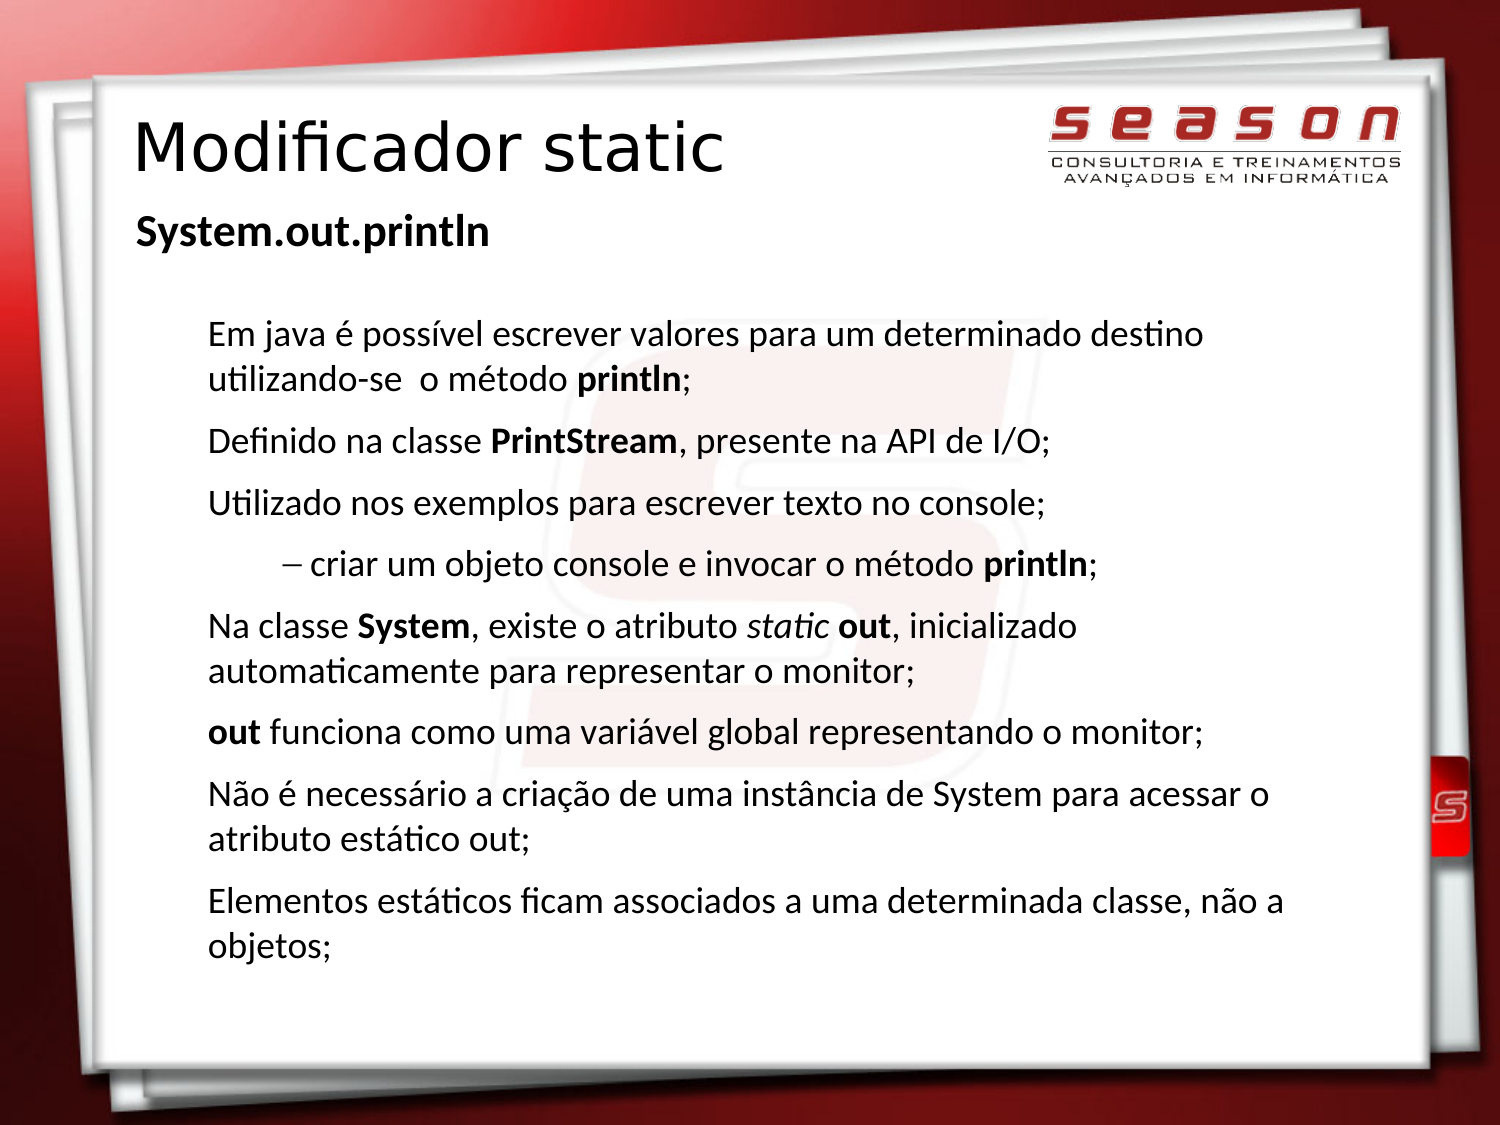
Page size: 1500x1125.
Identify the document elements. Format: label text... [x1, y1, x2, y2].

text_box System.out.println [119, 200, 1240, 256]
picture [0, 0, 1500, 1125]
text_box Em java é possível escrever valores para um determinado destino utilizando-se o método println; Definido na classe PrintStream, presente na API de I/O; Utilizado nos exemplos para escrever texto no console; criar um objeto console e invocar o método println; Na classe System, existe o atributo static out, inicializado automaticamente para representar o monitor; out funciona como uma variável global representando o monitor; Não é necessário a criação de uma instância de System para acessar o atributo estático out; Elementos estáticos ficam associados a uma determinada classe, não a objetos; [207, 286, 1328, 989]
title Modificador static [118, 33, 1394, 257]
